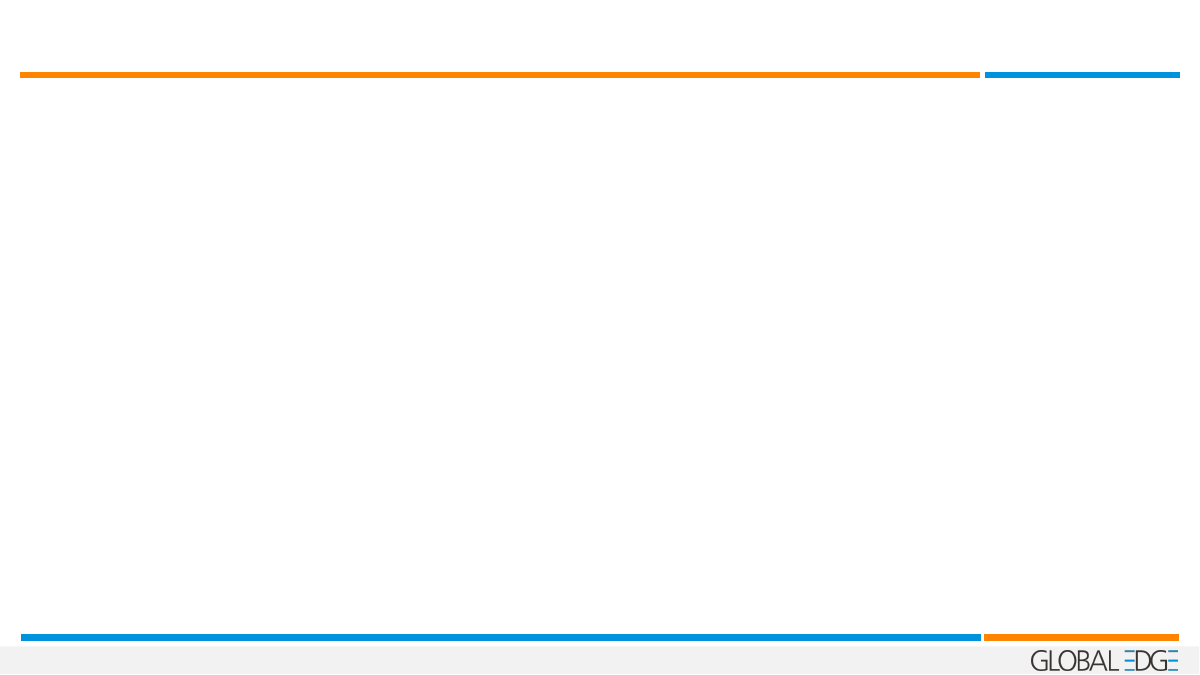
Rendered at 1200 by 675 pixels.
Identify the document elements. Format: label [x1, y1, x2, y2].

picture [1031, 650, 1178, 671]
